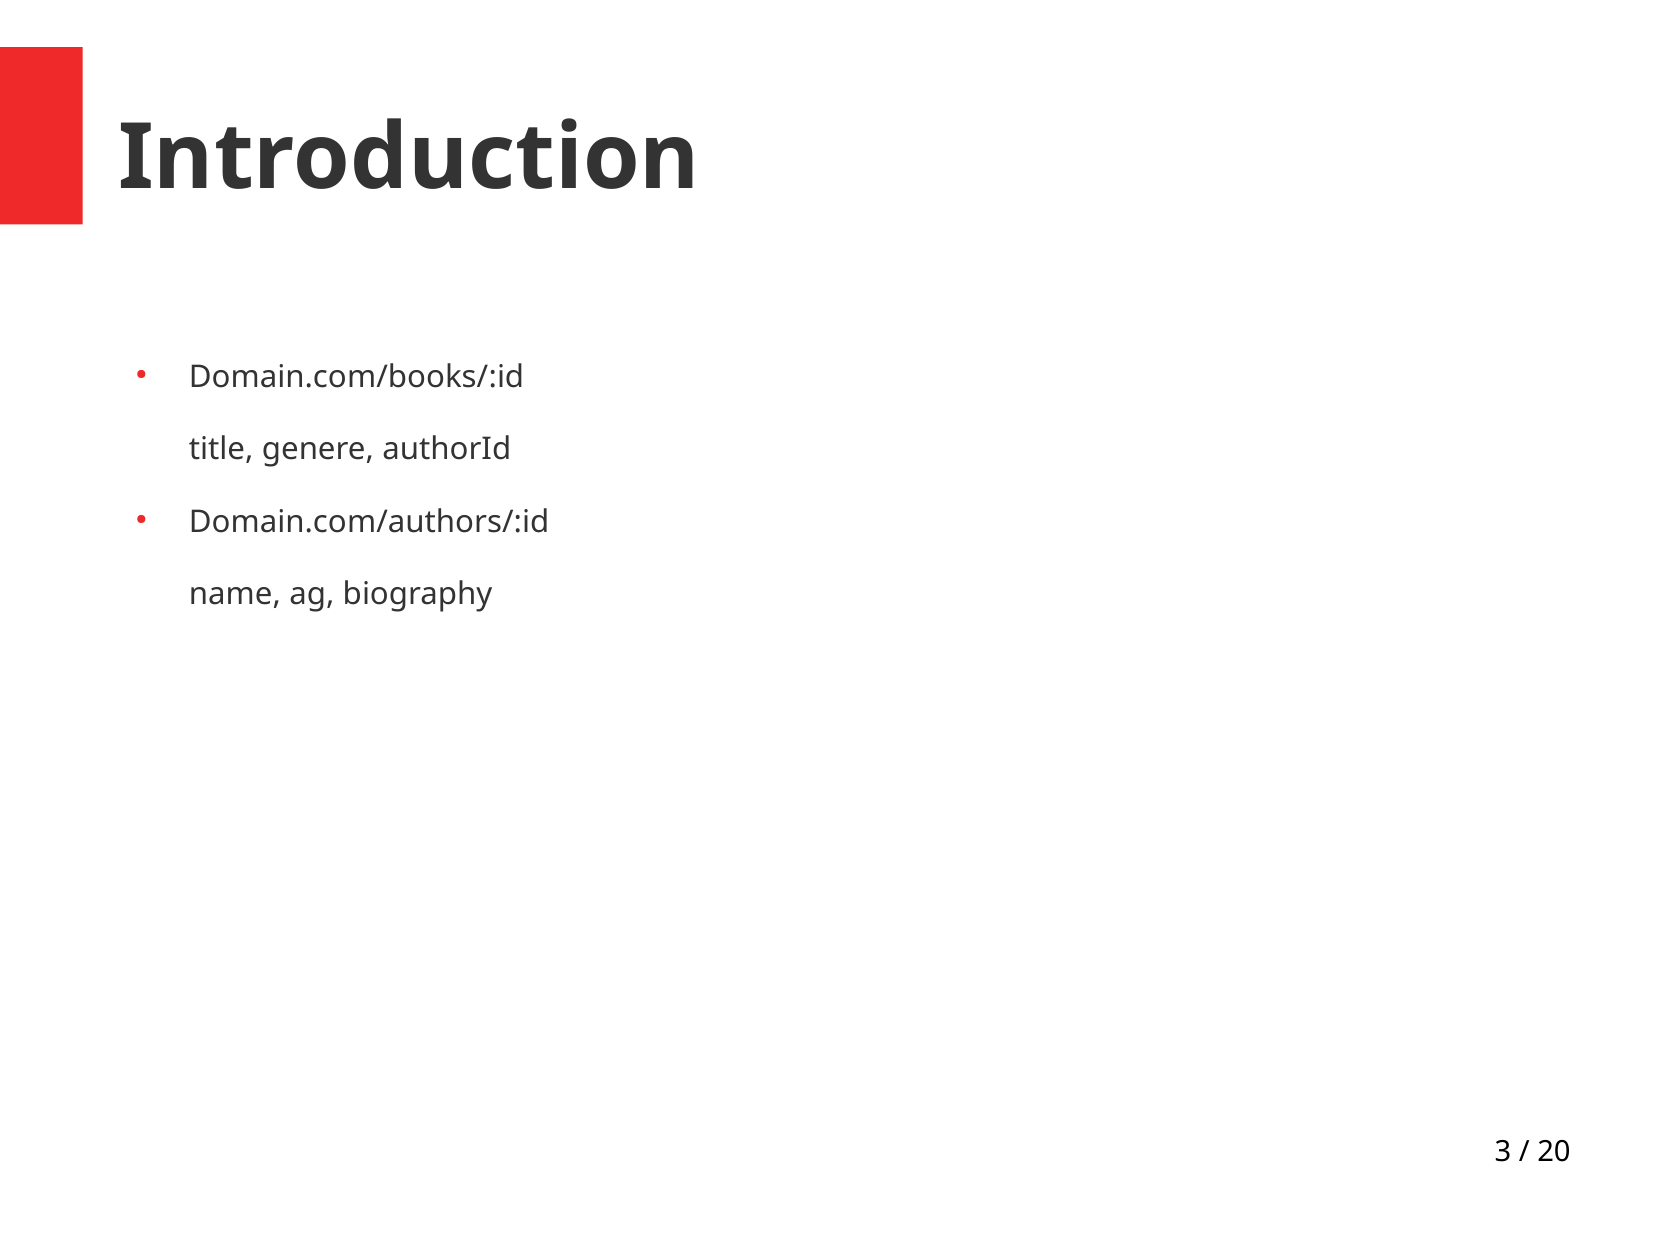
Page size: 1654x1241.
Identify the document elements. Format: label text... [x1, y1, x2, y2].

list Domain.com/books/:id title, genere, authorId Domain.com/authors/:id name, ag, biography [118, 354, 1536, 1074]
title Introduction [118, 49, 1571, 257]
